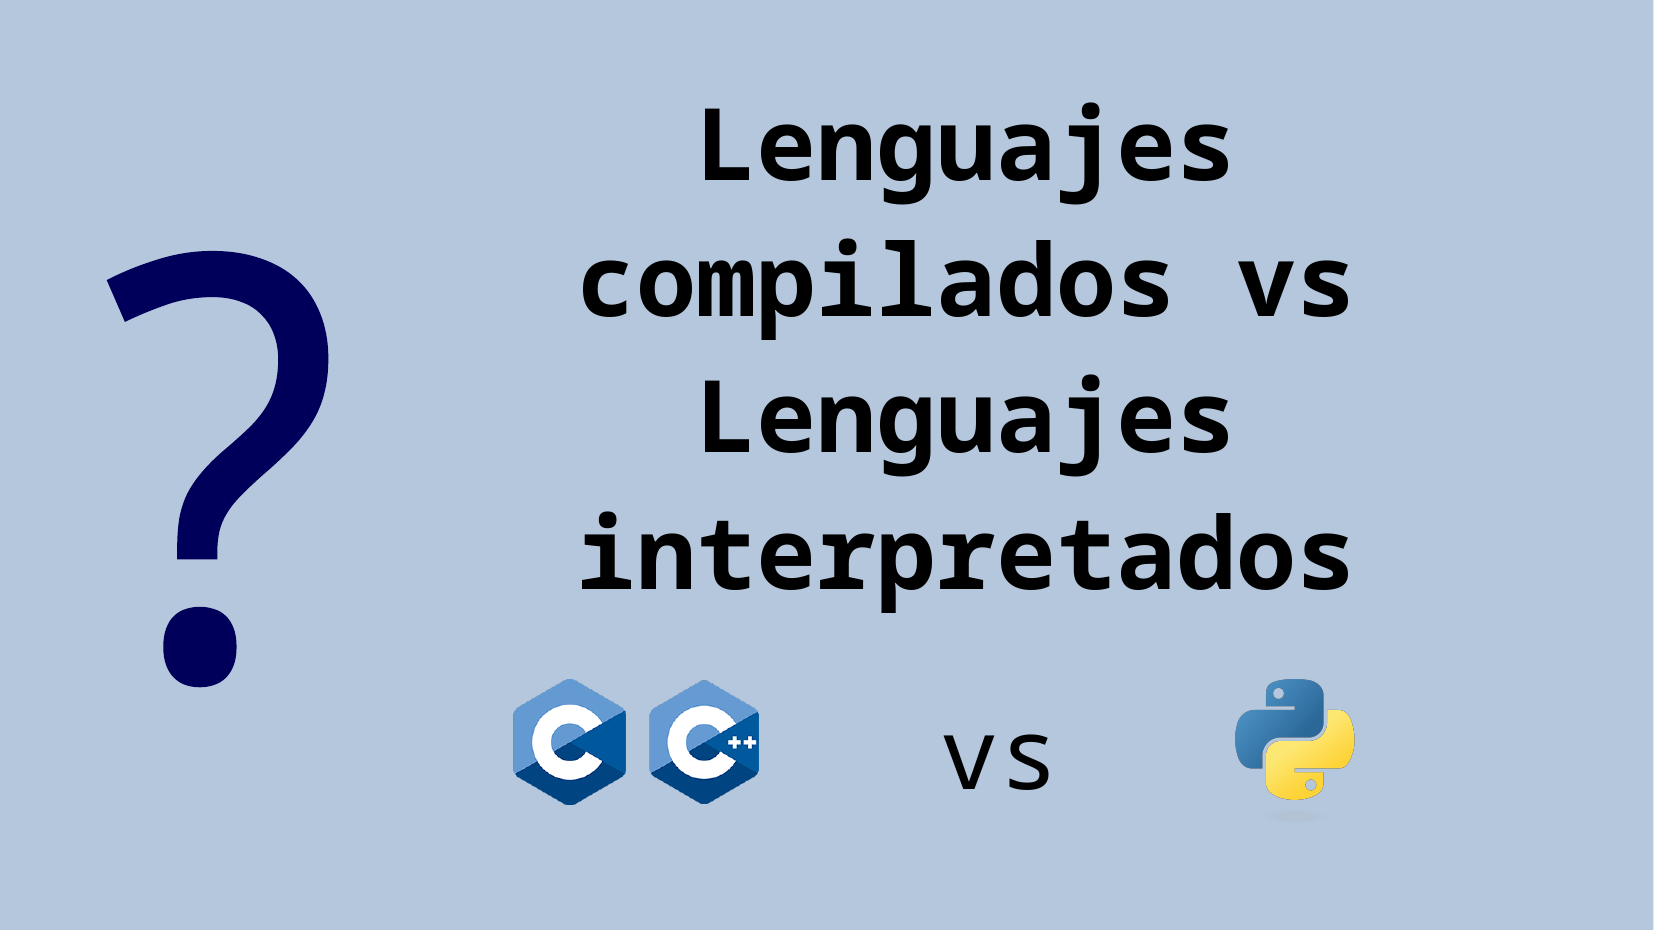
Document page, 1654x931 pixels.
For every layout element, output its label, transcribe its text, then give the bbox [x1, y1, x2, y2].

text_box Lenguajes compilados vs Lenguajes interpretados [381, 60, 1553, 632]
picture [446, 604, 819, 884]
text_box vs [898, 674, 1101, 815]
picture [1235, 679, 1367, 824]
picture [91, 234, 346, 696]
